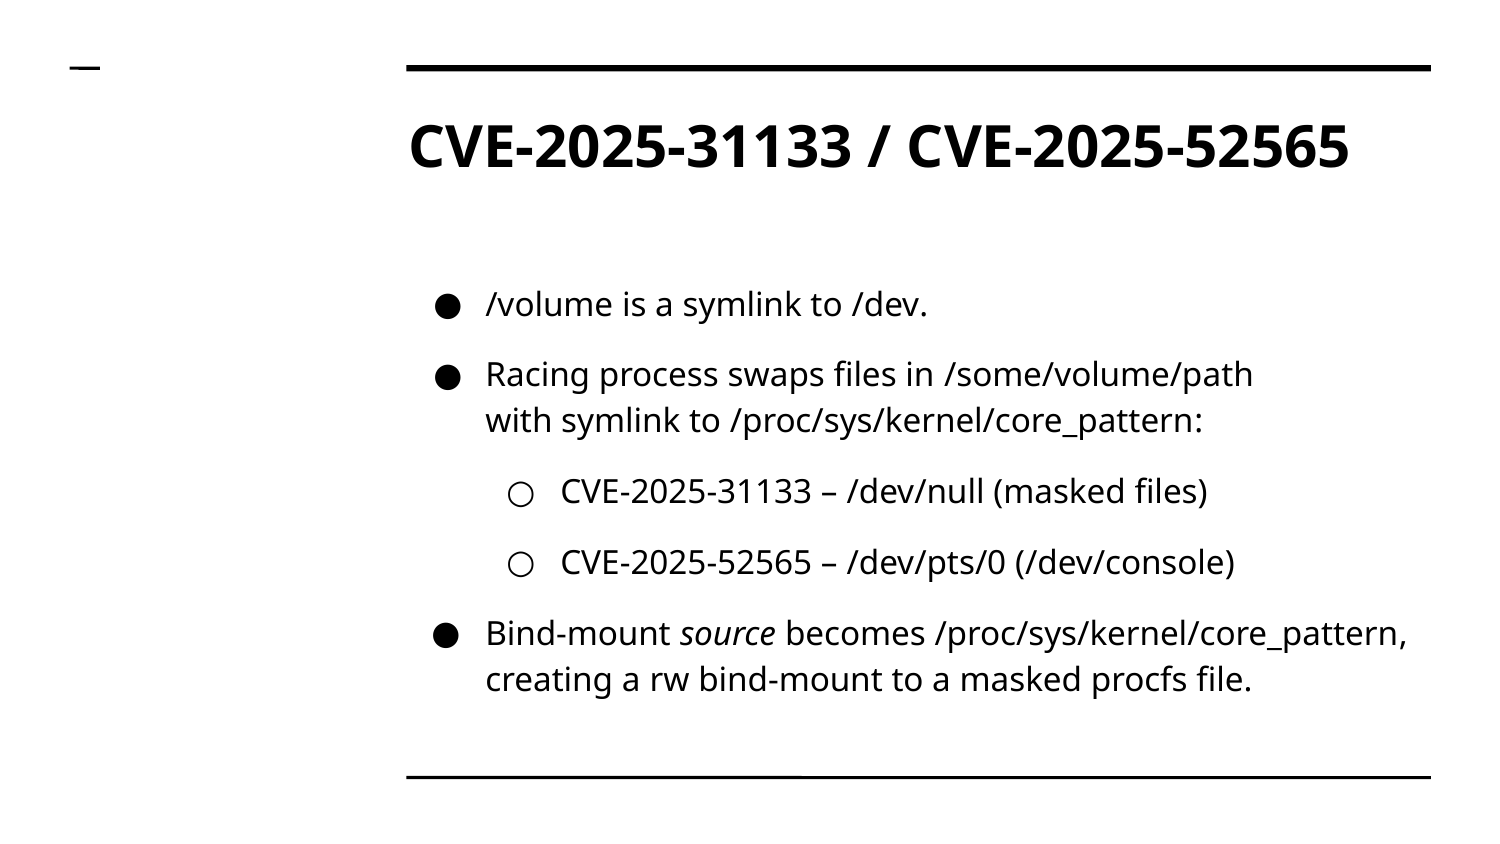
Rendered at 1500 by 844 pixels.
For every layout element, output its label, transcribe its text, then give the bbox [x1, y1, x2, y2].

list /volume is a symlink to /dev. Racing process swaps files in /some/volume/path with symlink to /proc/sys/kernel/core_pattern: CVE-2025-31133 – /dev/null (masked files) CVE-2025-52565 – /dev/pts/0 (/dev/console) Bind-mount source becomes /proc/sys/kernel/core_pattern, creating a rw bind-mount to a masked procfs file. [395, 261, 1433, 755]
title CVE-2025-31133 / CVE-2025-52565 [393, 94, 1431, 199]
